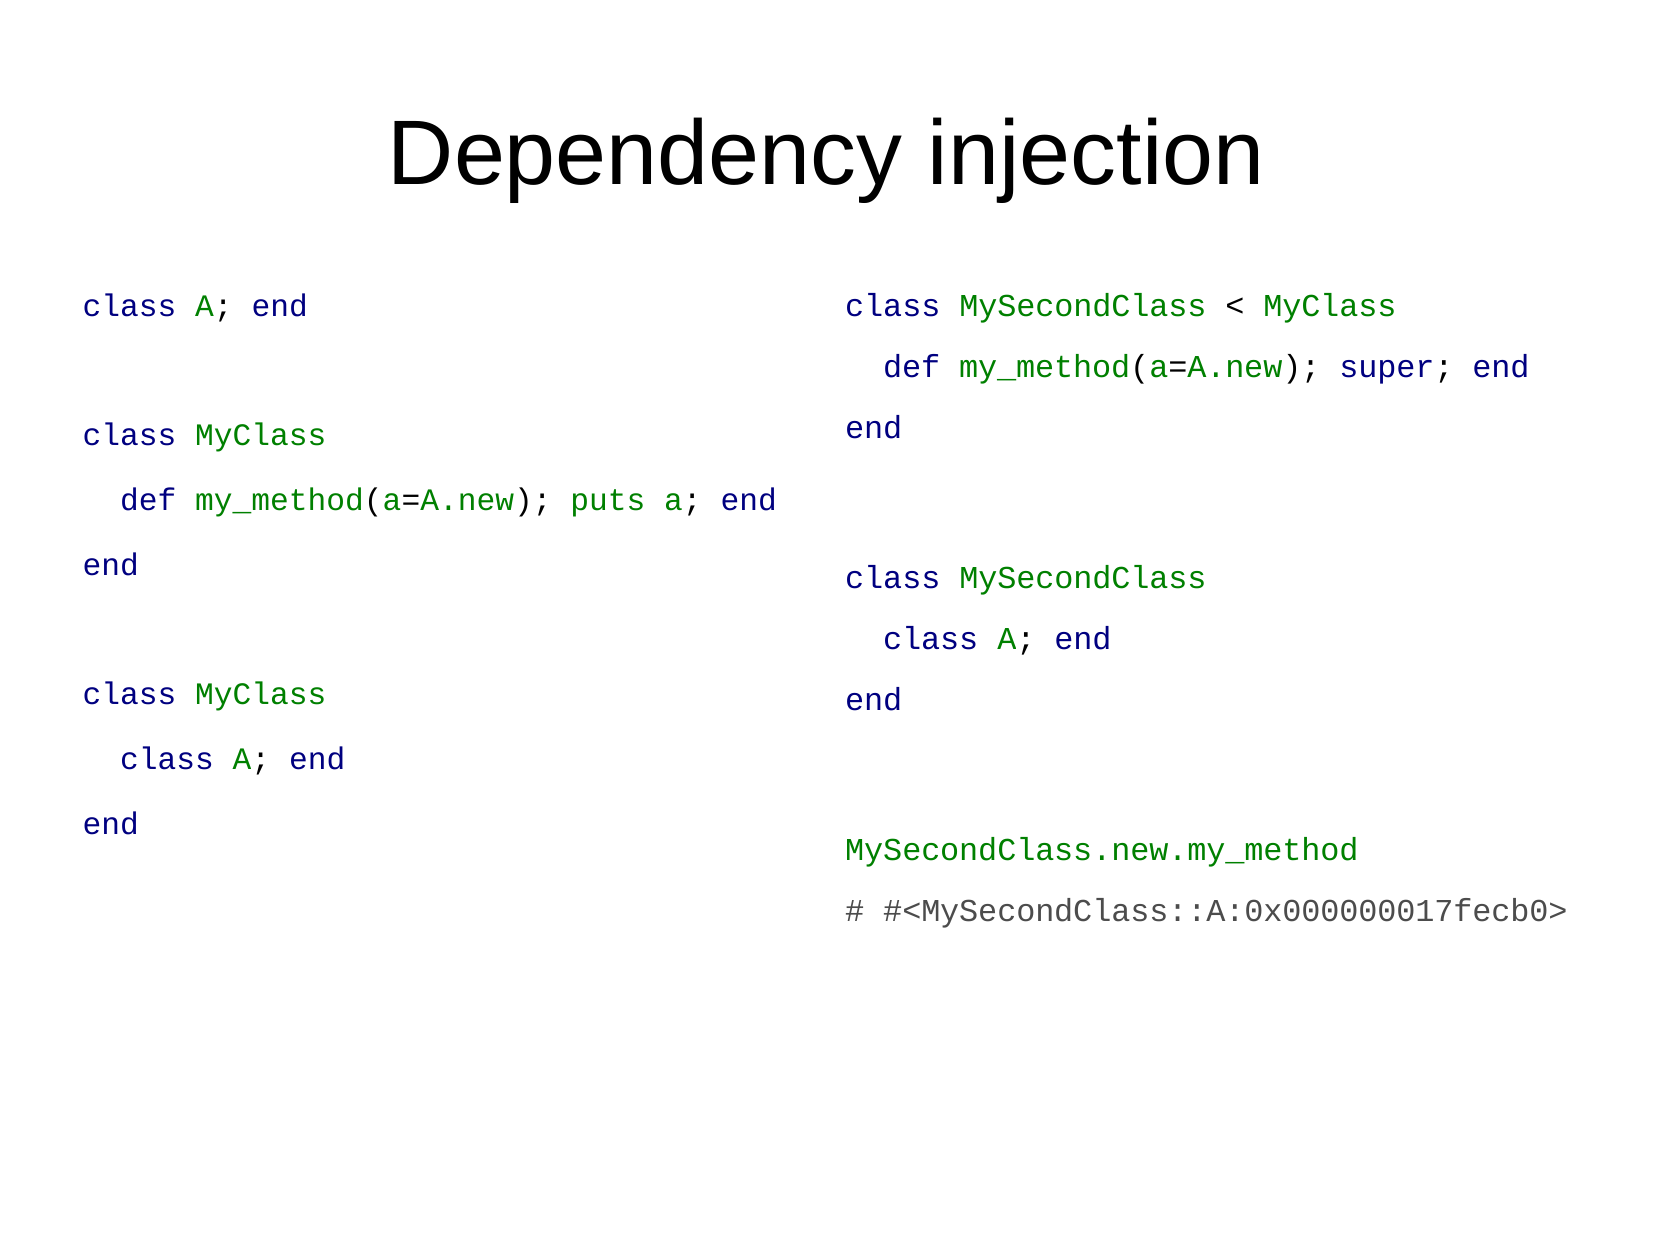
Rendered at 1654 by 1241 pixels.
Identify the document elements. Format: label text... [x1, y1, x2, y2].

title Dependency injection [82, 49, 1571, 257]
list class MySecondClass < MyClass def my_method(a=A.new); super; end end class MySecondClass class A; end end MySecondClass.new.my_method # #<MySecondClass::A:0x000000017fecb0> [845, 290, 1572, 1010]
list class A; end class MyClass def my_method(a=A.new); puts a; end end class MyClass class A; end end [82, 290, 809, 1010]
